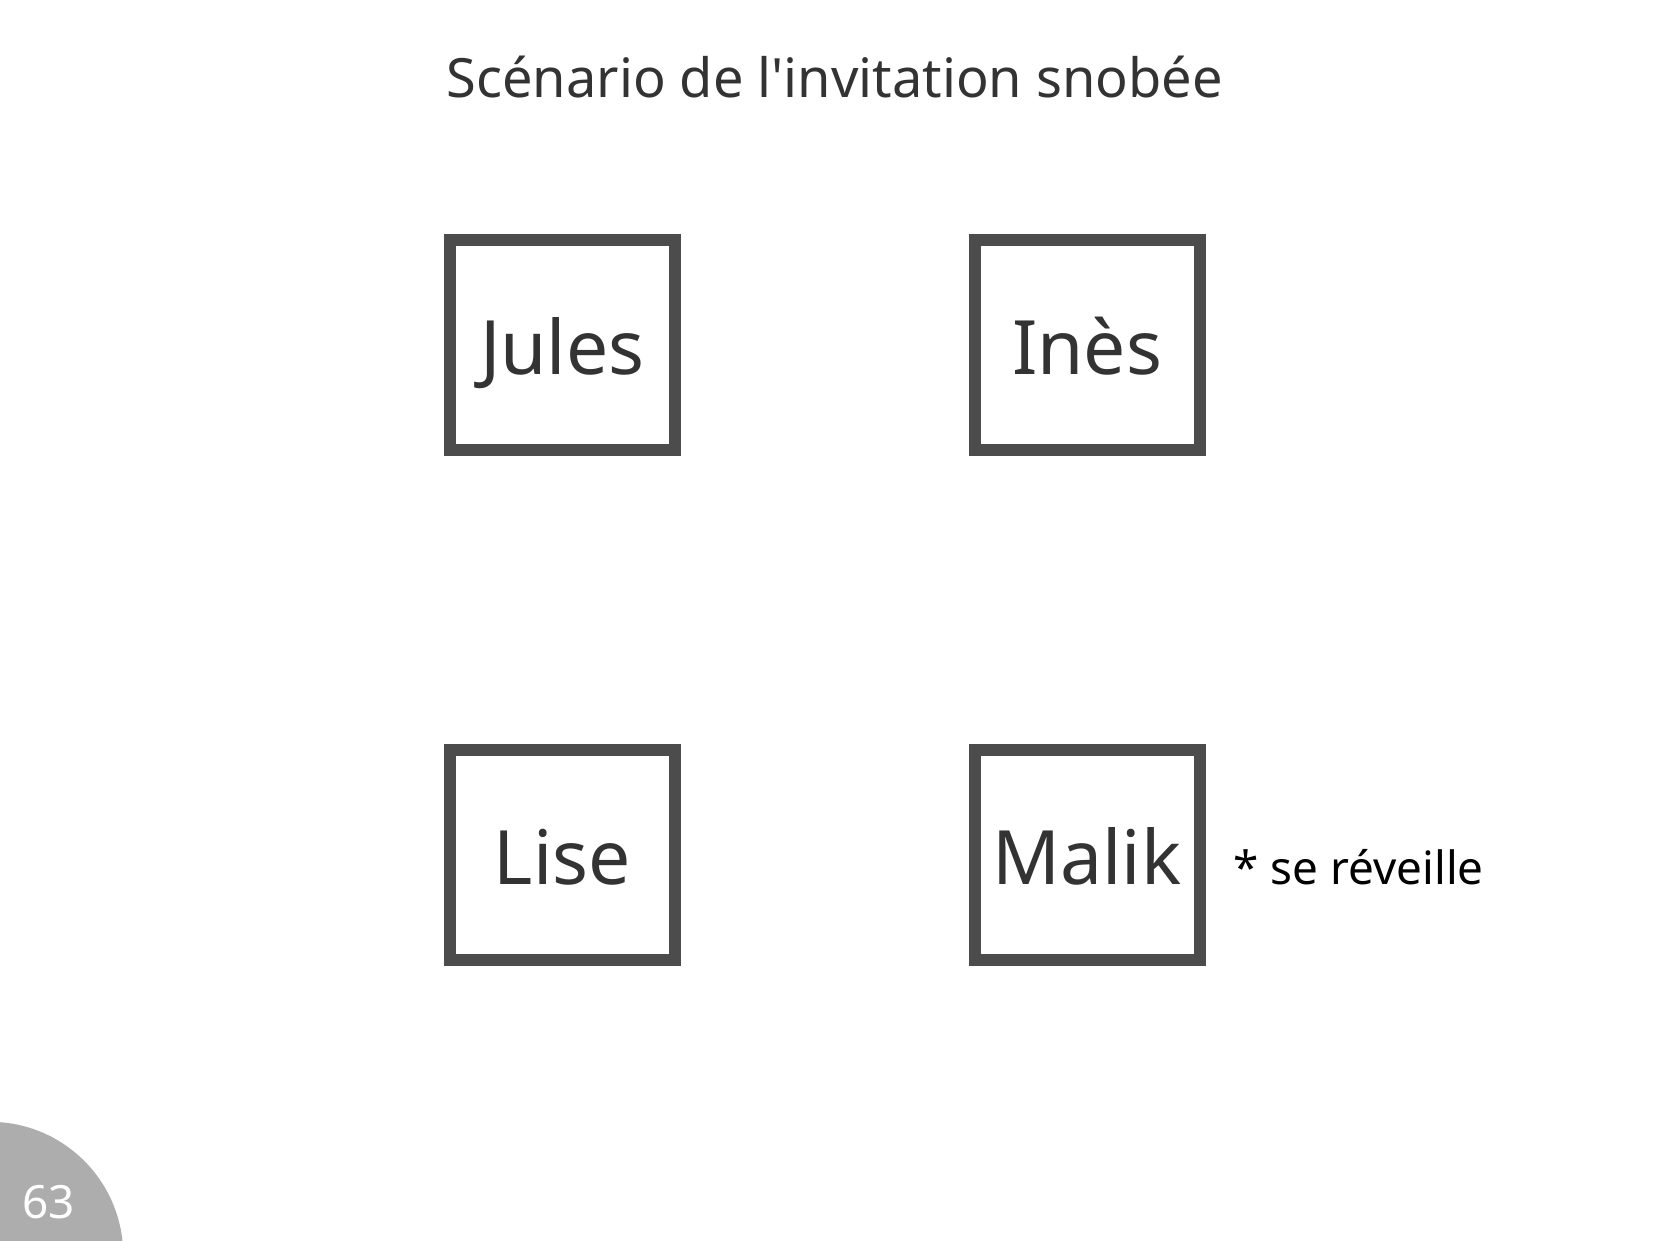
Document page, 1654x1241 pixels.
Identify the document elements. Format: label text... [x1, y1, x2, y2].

text_box Inès [974, 240, 1200, 451]
text_box Jules [449, 240, 675, 451]
text_box Malik [974, 750, 1200, 961]
text_box * se réveille [1218, 827, 1484, 895]
text_box Scénario de l'invitation snobée [50, 3, 1621, 151]
text_box Lise [449, 750, 675, 961]
